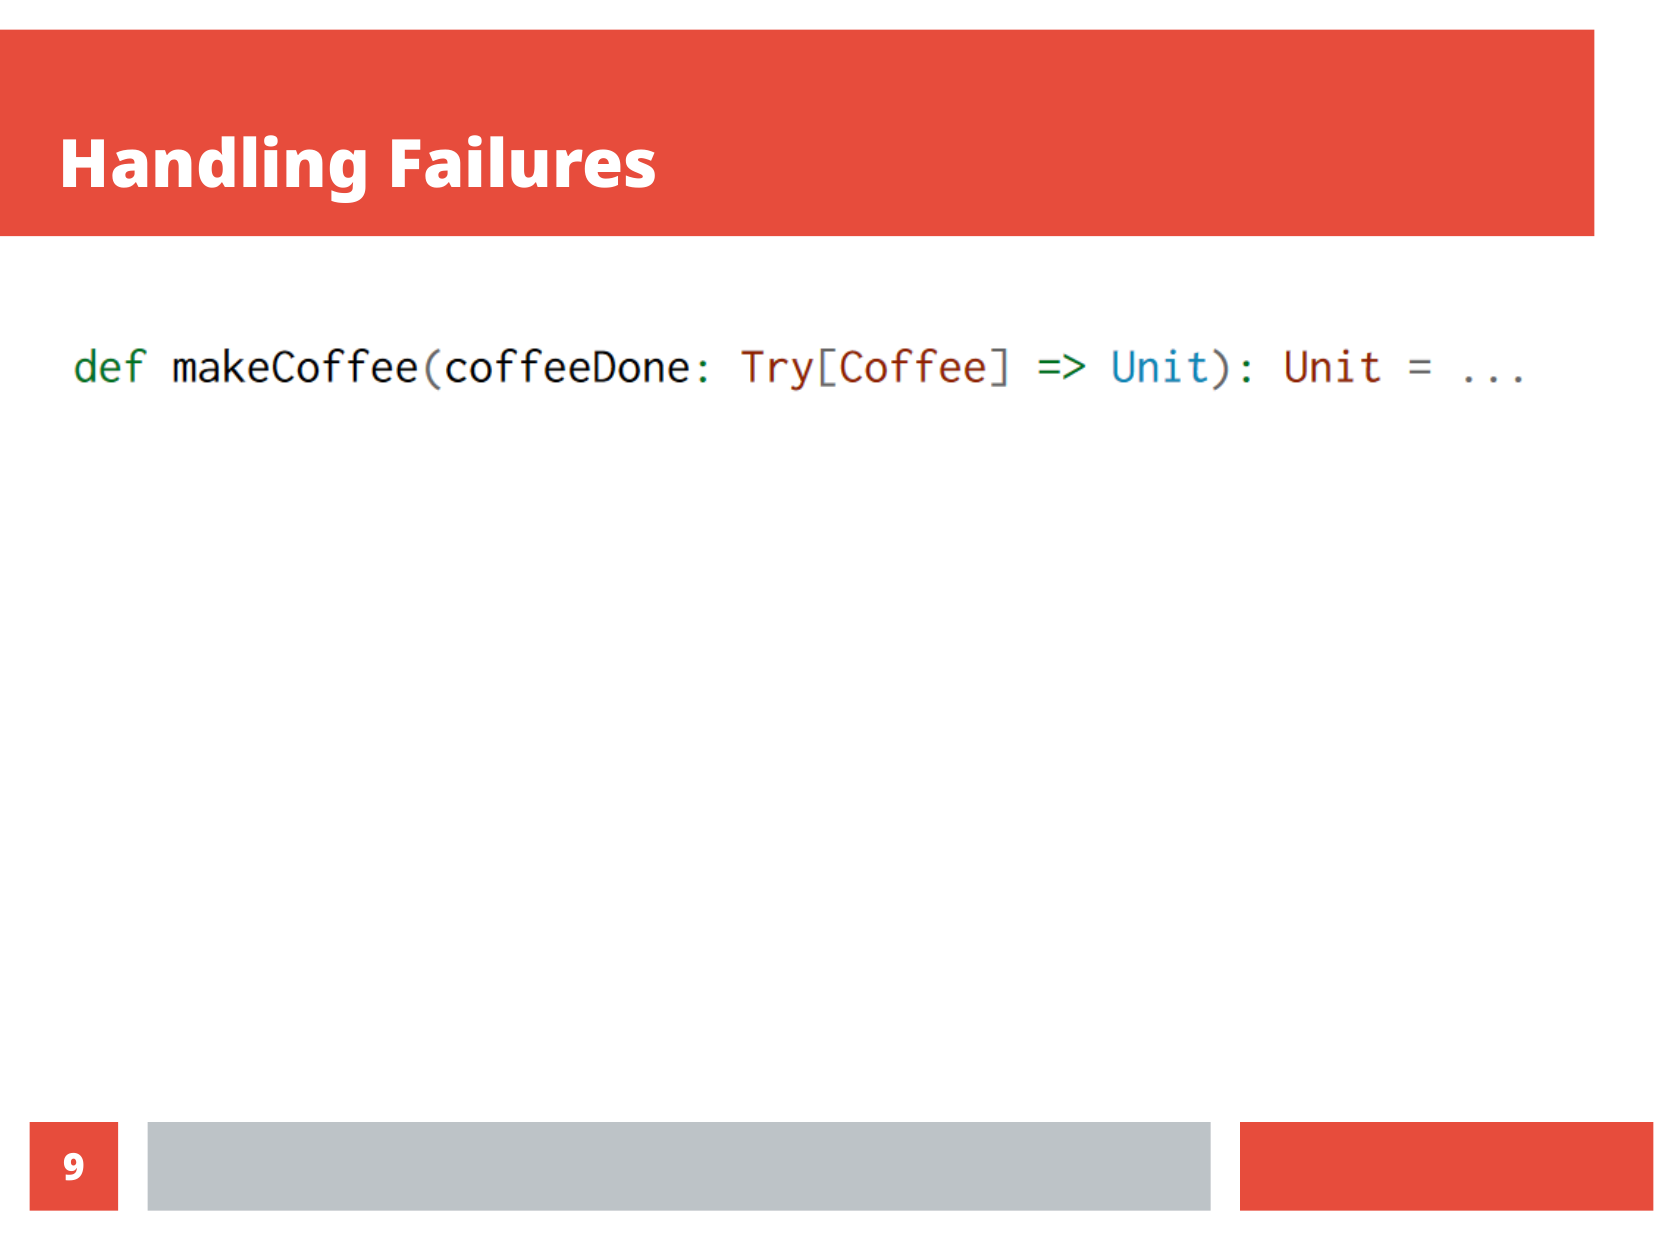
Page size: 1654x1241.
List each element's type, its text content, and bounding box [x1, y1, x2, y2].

title Handling Failures [59, 59, 1595, 207]
picture [47, 312, 1595, 438]
